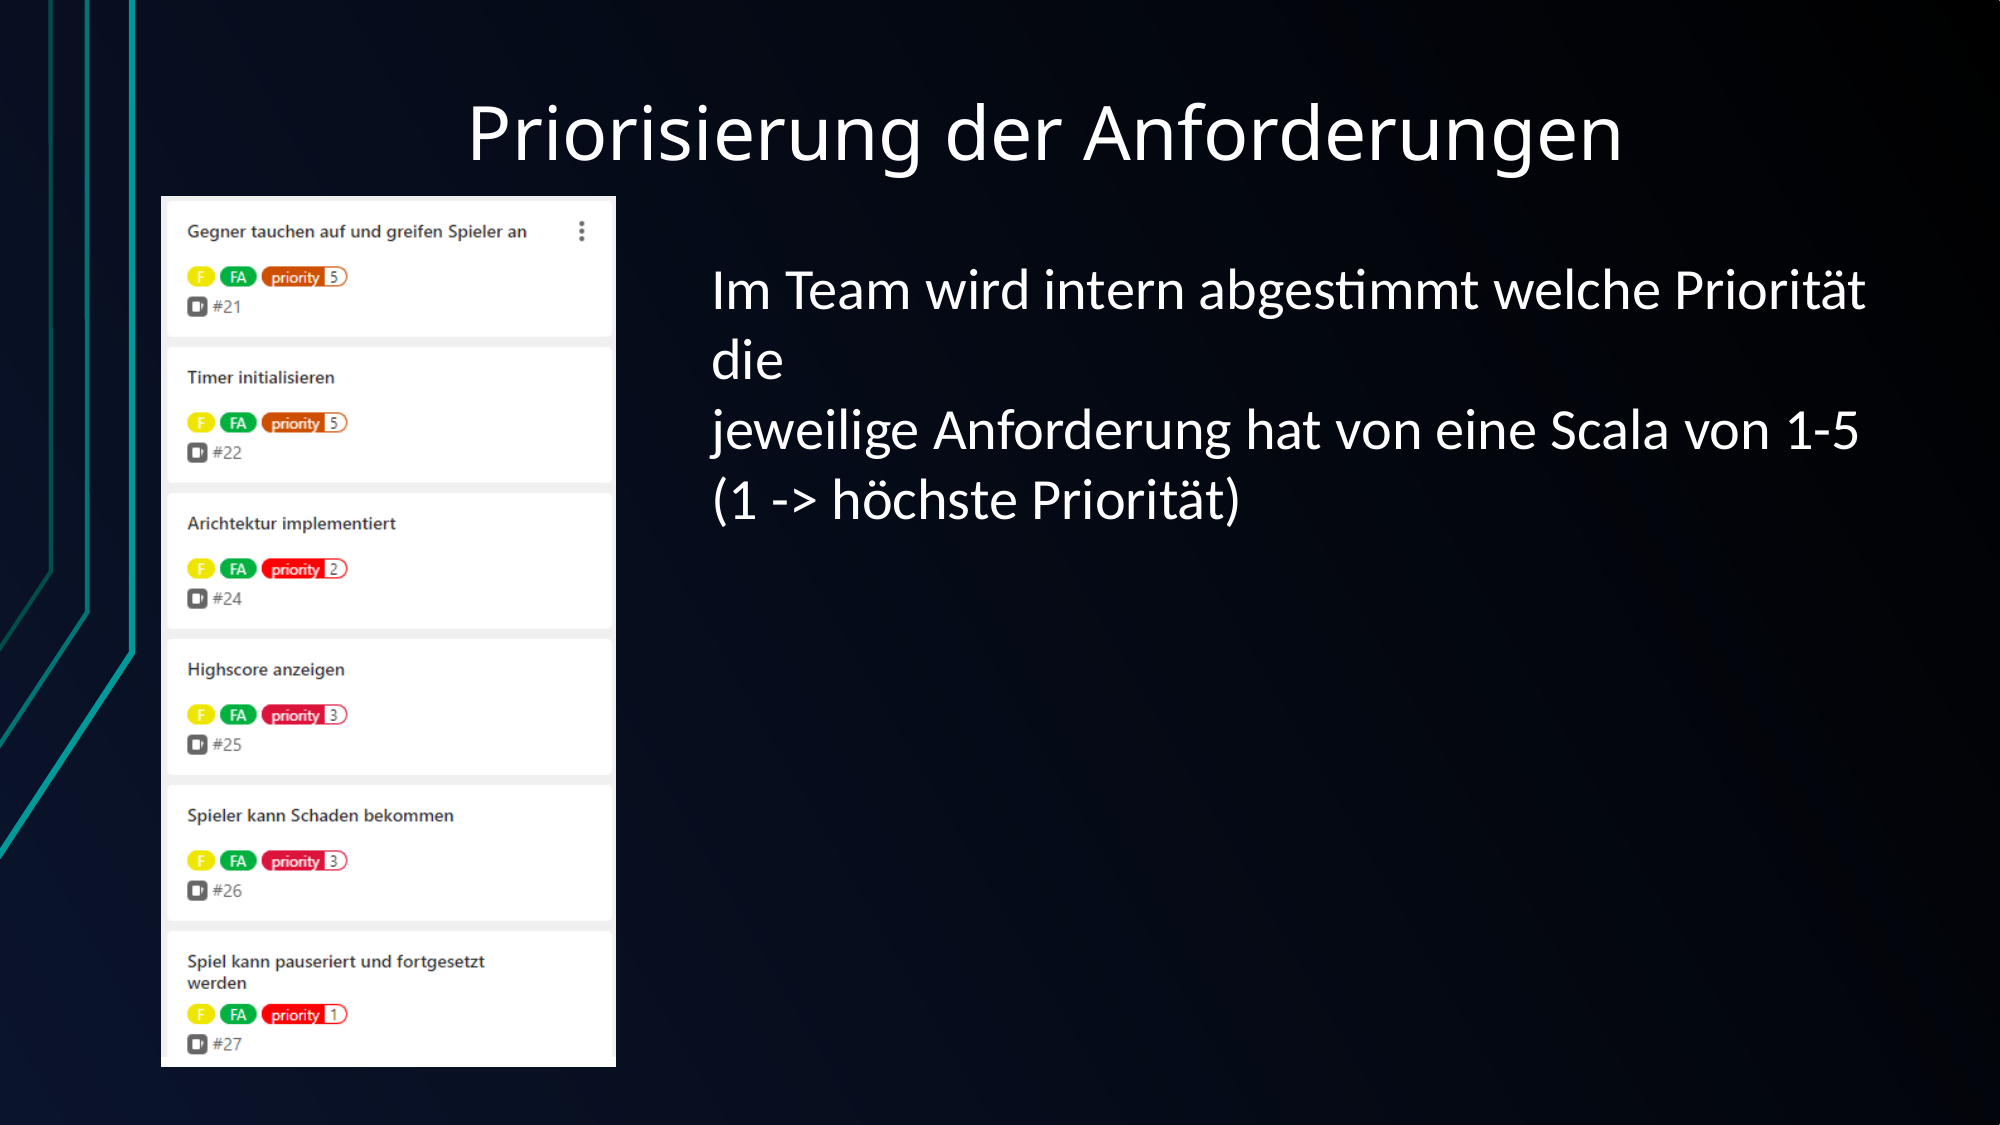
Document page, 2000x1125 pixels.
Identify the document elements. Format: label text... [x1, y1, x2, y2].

text_box Im Team wird intern abgestimmt welche Priorität die jeweilige Anforderung hat von eine Scala von 1-5 (1 -> höchste Priorität) [696, 243, 1897, 542]
picture [161, 196, 616, 1067]
title Priorisierung der Anforderungen [196, 42, 1897, 187]
